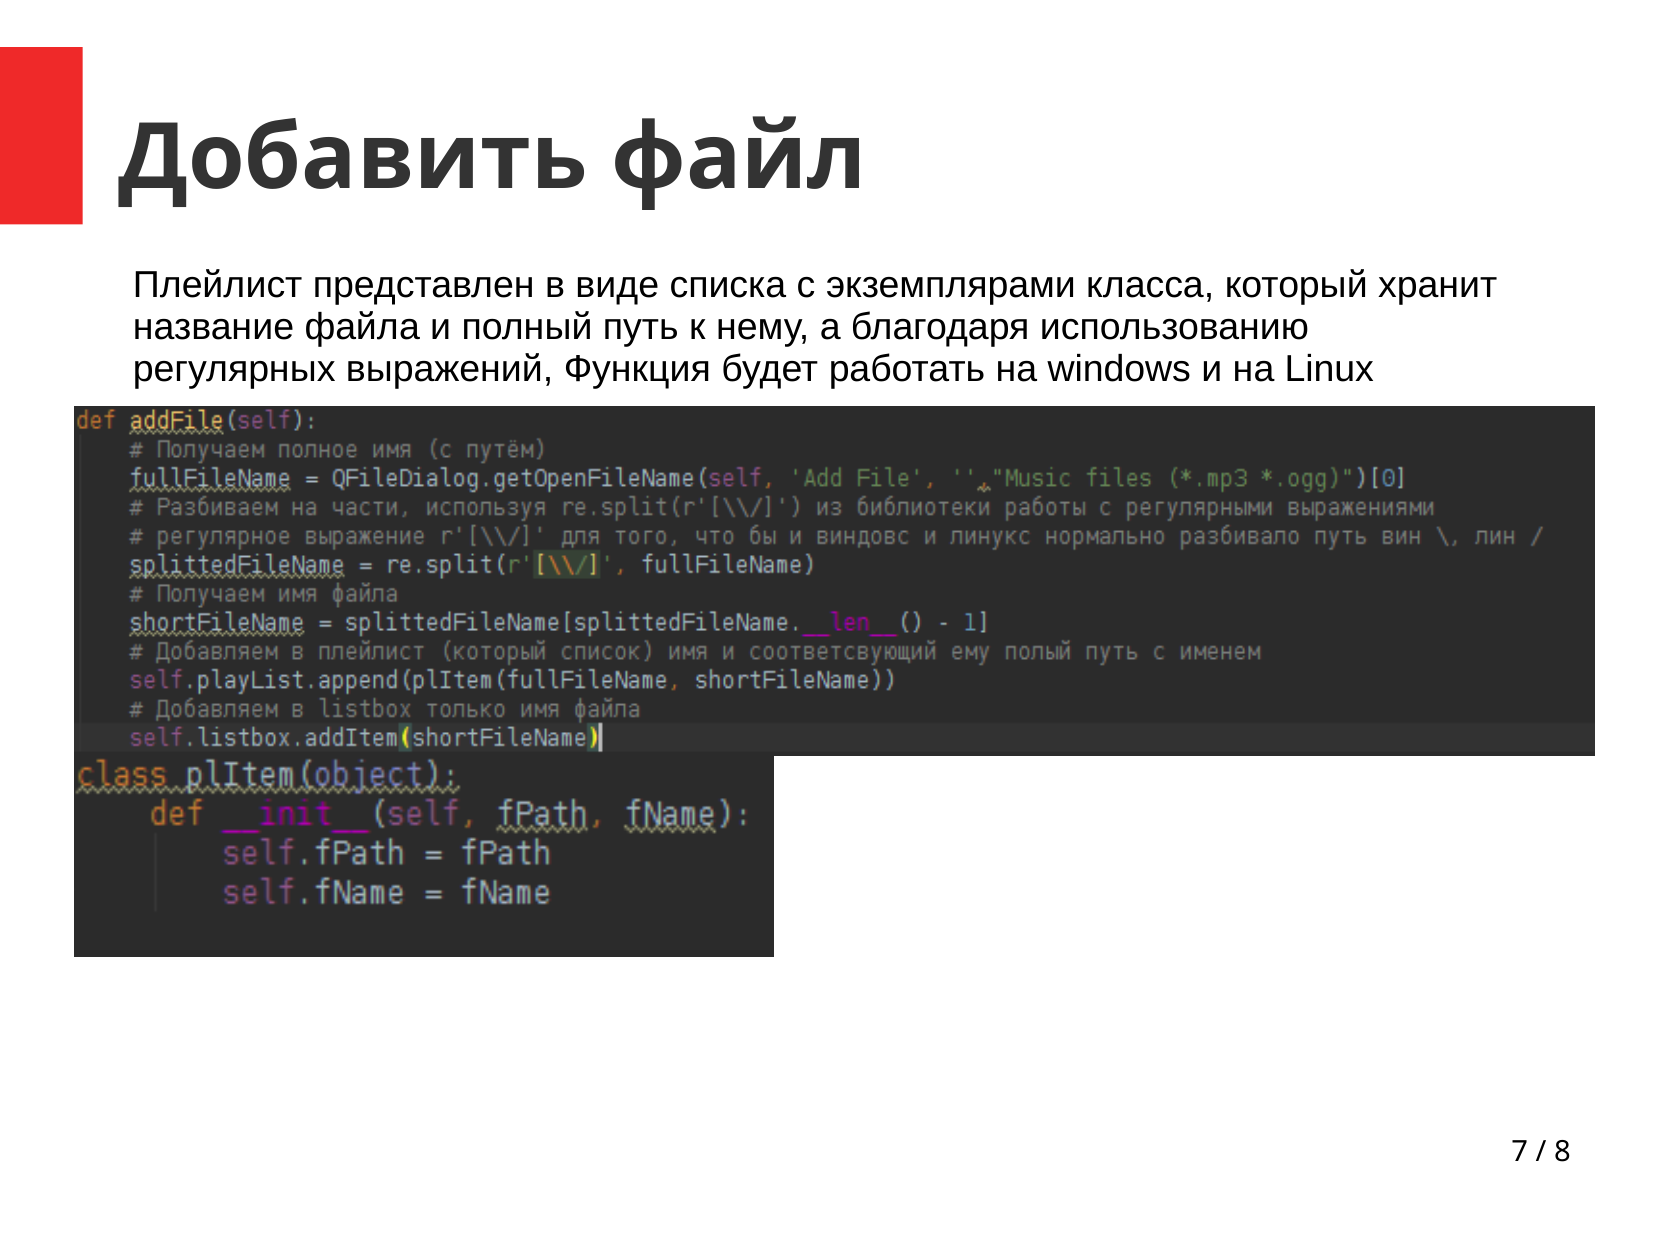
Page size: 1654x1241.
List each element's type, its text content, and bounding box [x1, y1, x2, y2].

title Добавить файл [118, 49, 1571, 257]
text_box Плейлист представлен в виде списка с экземплярами класса, который хранит название файла и полный путь к нему, а благодаря использованию регулярных выражений, Функция будет работать на windows и на Linux [118, 256, 1536, 398]
picture [74, 406, 1595, 957]
